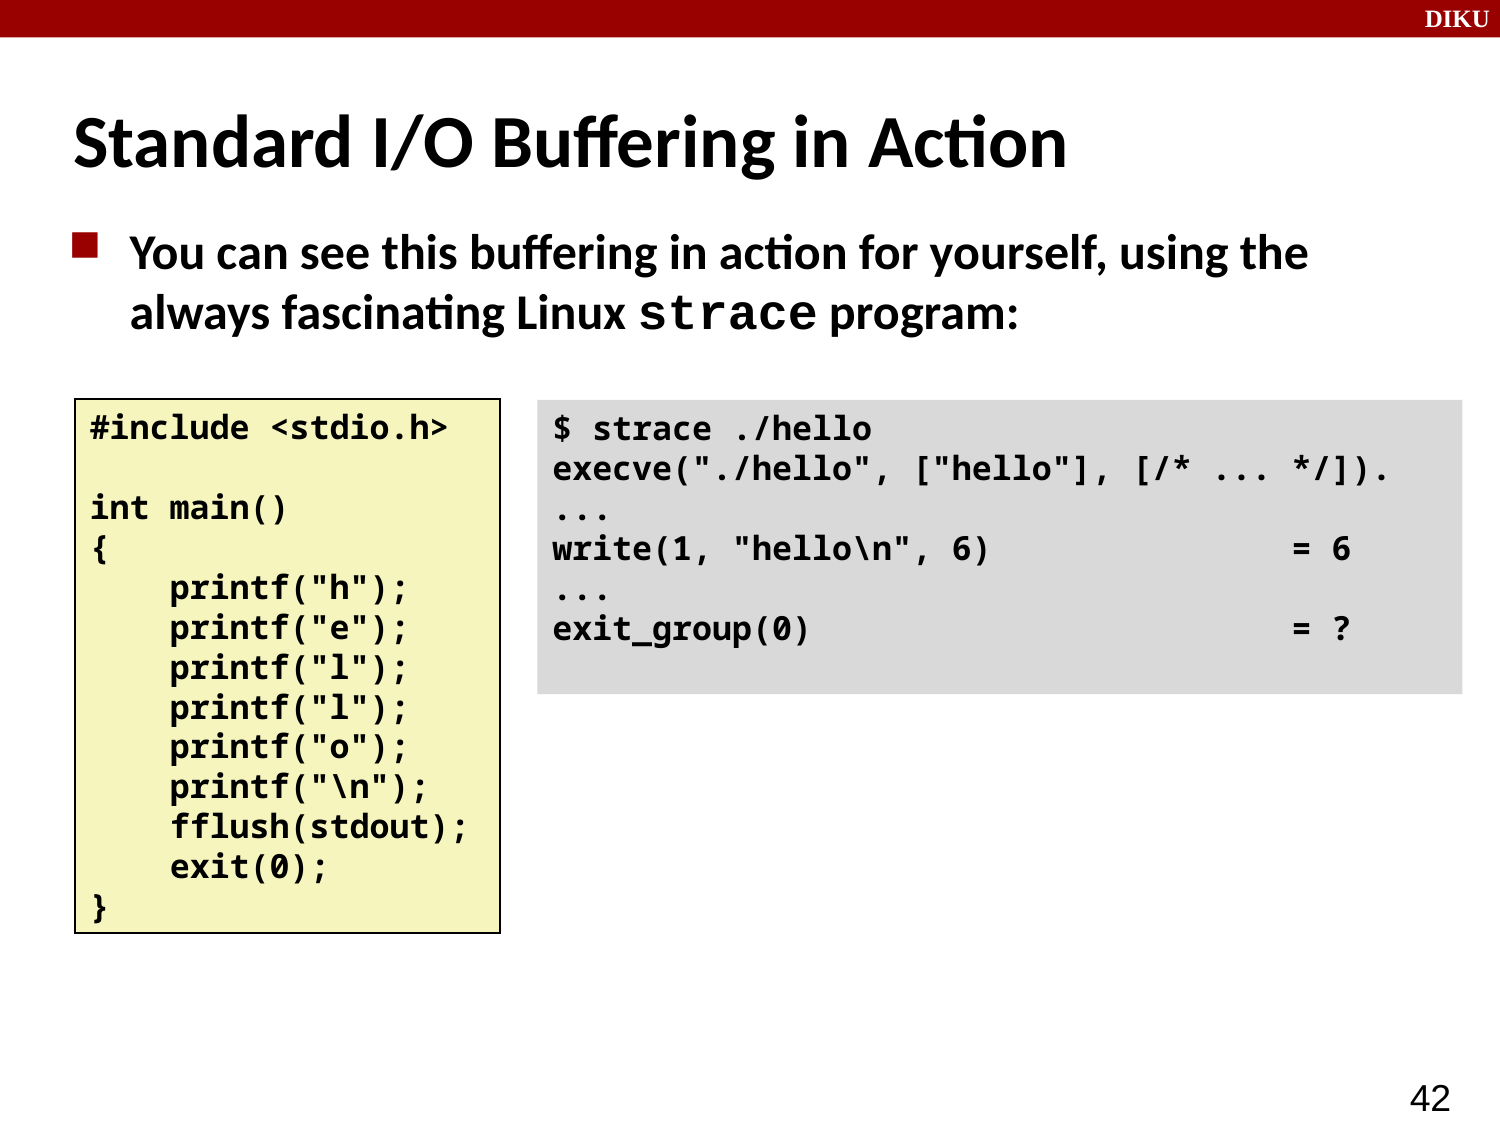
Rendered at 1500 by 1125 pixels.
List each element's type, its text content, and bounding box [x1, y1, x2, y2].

text_box You can see this buffering in action for yourself, using the always fascinating Linux strace program: [58, 212, 1354, 1028]
text_box $ strace ./hello execve("./hello", ["hello"], [/* ... */]). ... write(1, "hello\n", 6) = 6 ... exit_group(0) = ? [537, 399, 1463, 695]
text_box #include <stdio.h> int main() { printf("h"); printf("e"); printf("l"); printf("l"); printf("o"); printf("\n"); fflush(stdout); exit(0); } [74, 398, 500, 933]
text_box Standard I/O Buffering in Action [58, 74, 1304, 200]
